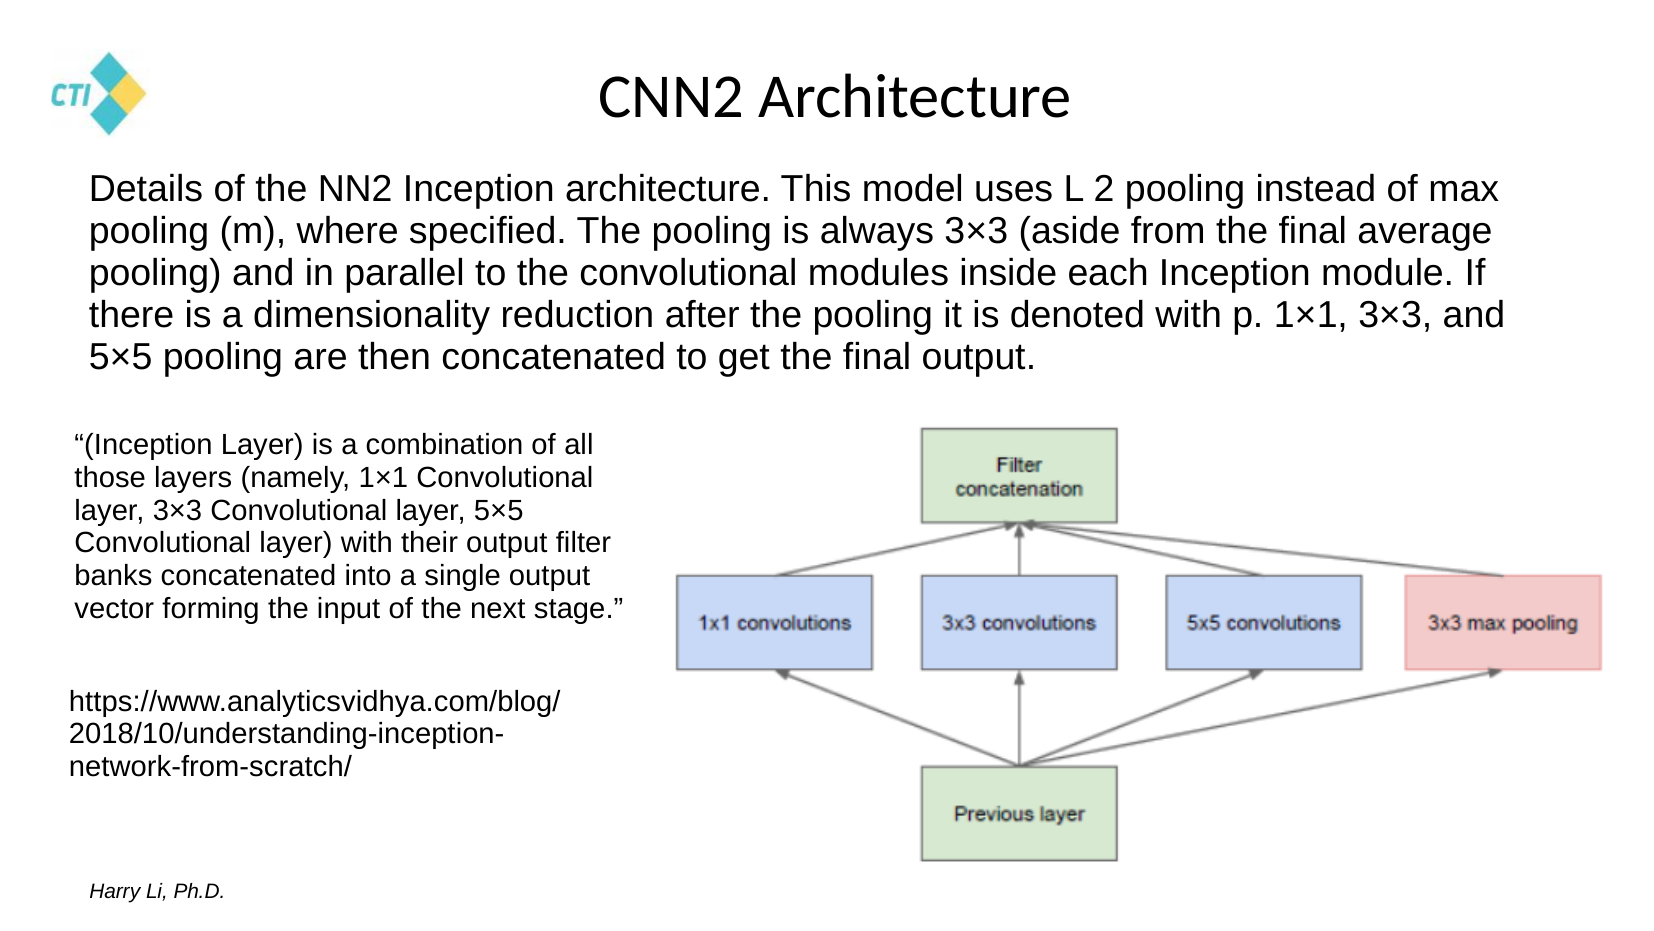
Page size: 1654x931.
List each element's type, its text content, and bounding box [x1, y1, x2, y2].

text_box https://www.analyticsvidhya.com/blog/2018/10/understanding-inception-network-from-scratch/ [54, 677, 622, 791]
text_box Harry Li, Ph.D. [74, 870, 241, 910]
text_box Details of the NN2 Inception architecture. This model uses L 2 pooling instead of max pooling (m), where specified. The pooling is always 3×3 (aside from the final average pooling) and in parallel to the convolutional modules inside each Inception module. If there is a dimensionality reduction after the pooling it is denoted with p. 1×1, 3×3, and 5×5 pooling are then concatenated to get the final output. [74, 160, 1595, 553]
text_box CNN2 Architecture [214, 47, 1471, 160]
picture [673, 420, 1609, 865]
text_box “(Inception Layer) is a combination of all those layers (namely, 1×1 Convolutional layer, 3×3 Convolutional layer, 5×5 Convolutional layer) with their output filter banks concatenated into a single output vector forming the input of the next stage.” [59, 420, 652, 633]
picture [51, 47, 150, 138]
